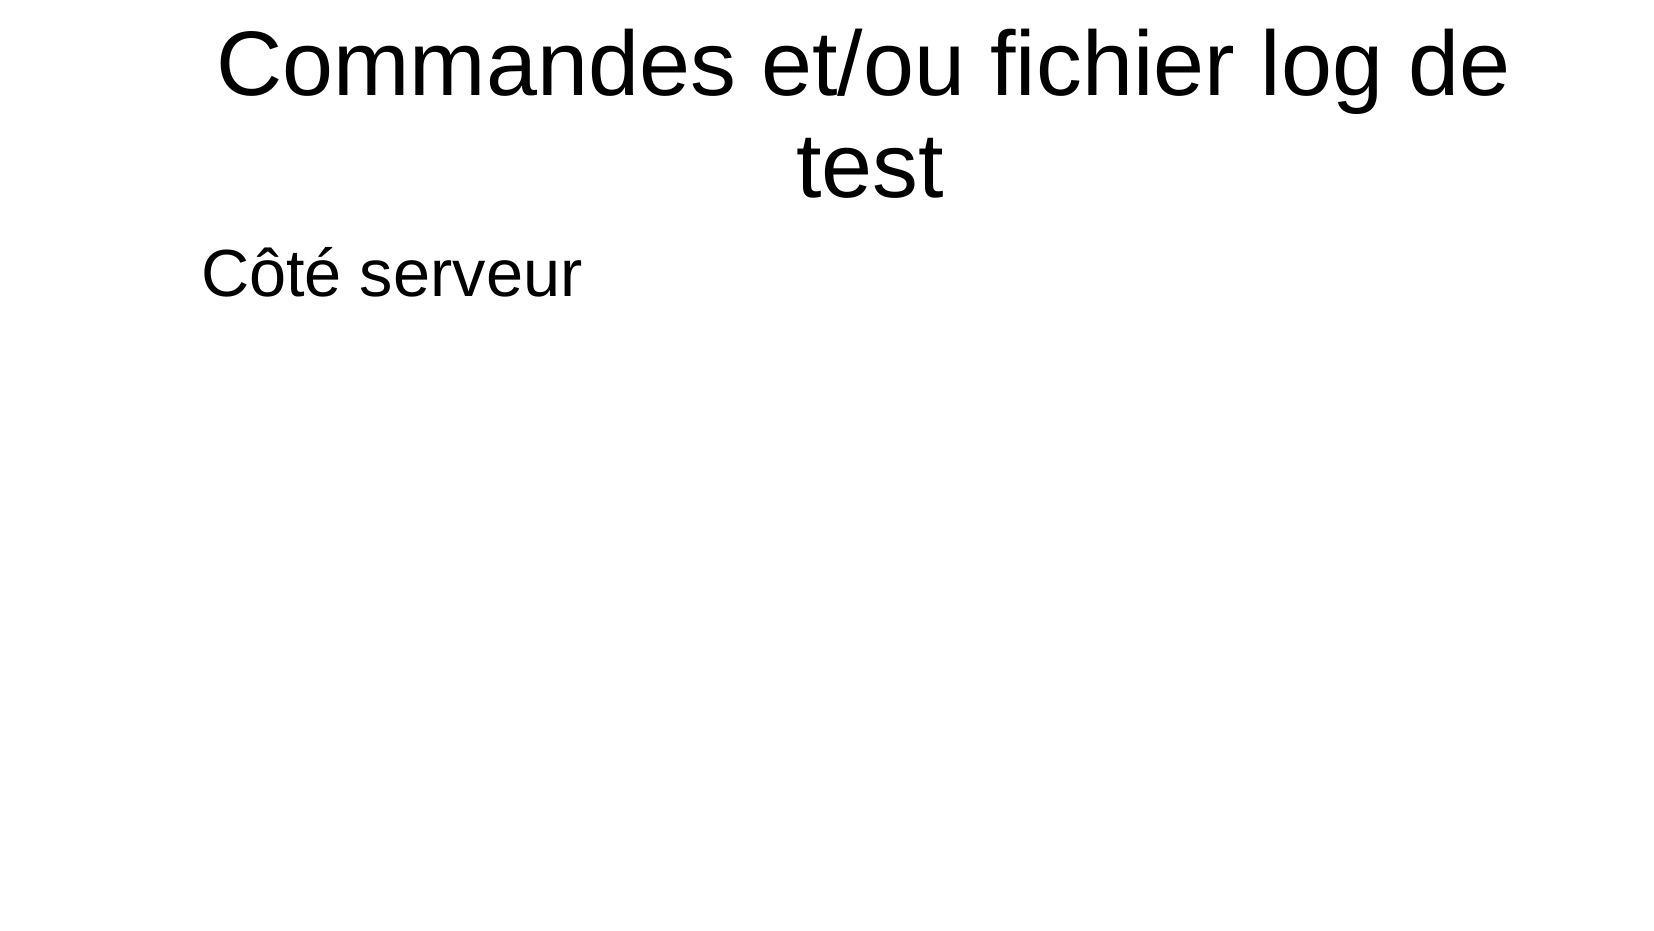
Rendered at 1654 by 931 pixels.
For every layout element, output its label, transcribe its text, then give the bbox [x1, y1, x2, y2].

list Côté serveur [88, 236, 1571, 835]
title Commandes et/ou fichier log de test [82, 12, 1571, 218]
